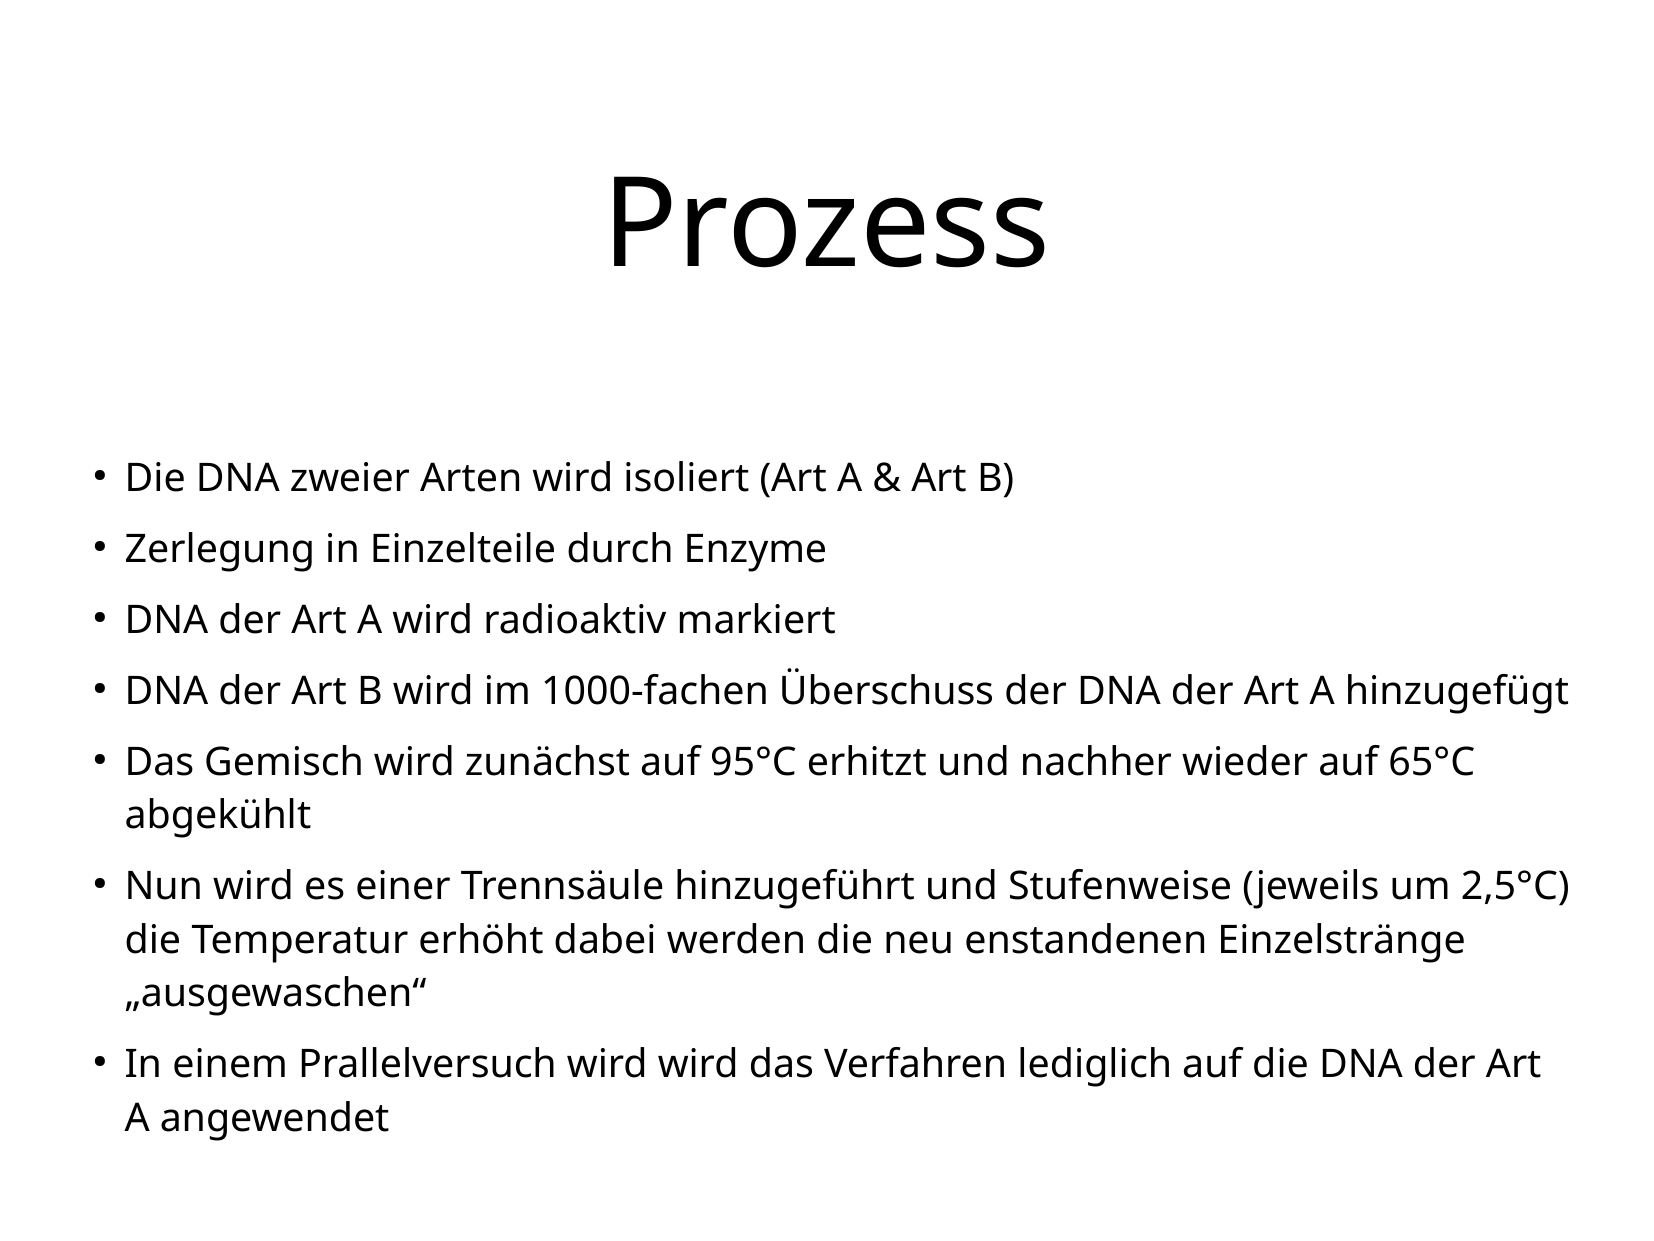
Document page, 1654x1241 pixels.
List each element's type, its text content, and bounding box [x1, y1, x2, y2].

title Prozess [82, 114, 1571, 322]
list Die DNA zweier Arten wird isoliert (Art A & Art B) Zerlegung in Einzelteile durch Enzyme DNA der Art A wird radioaktiv markiert DNA der Art B wird im 1000-fachen Überschuss der DNA der Art A hinzugefügt Das Gemisch wird zunächst auf 95°C erhitzt und nachher wieder auf 65°C abgekühlt Nun wird es einer Trennsäule hinzugeführt und Stufenweise (jeweils um 2,5°C) die Temperatur erhöht dabei werden die neu enstandenen Einzelstränge „ausgewaschen“ In einem Prallelversuch wird wird das Verfahren lediglich auf die DNA der Art A angewendet [82, 449, 1571, 1169]
